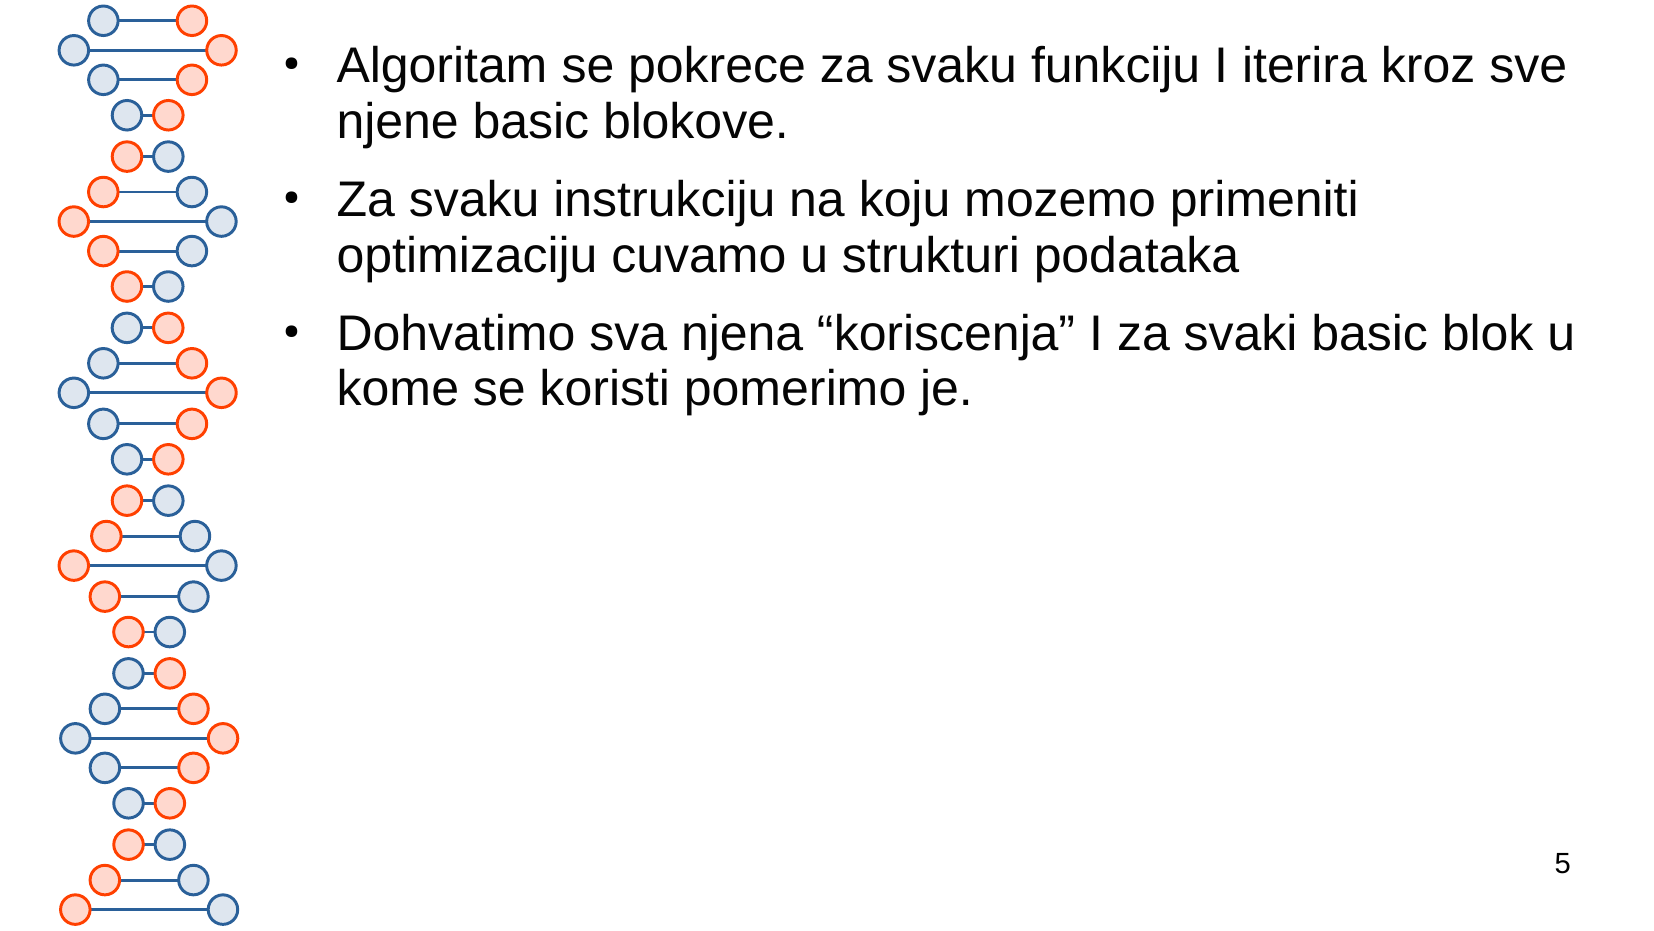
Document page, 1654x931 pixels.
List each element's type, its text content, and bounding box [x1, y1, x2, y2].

list Algoritam se pokrece za svaku funkciju I iterira kroz sve njene basic blokove. Za svaku instrukciju na koju mozemo primeniti optimizaciju cuvamo u strukturi podataka Dohvatimo sva njena “koriscenja” I za svaki basic blok u kome se koristi pomerimo je. [265, 37, 1595, 764]
